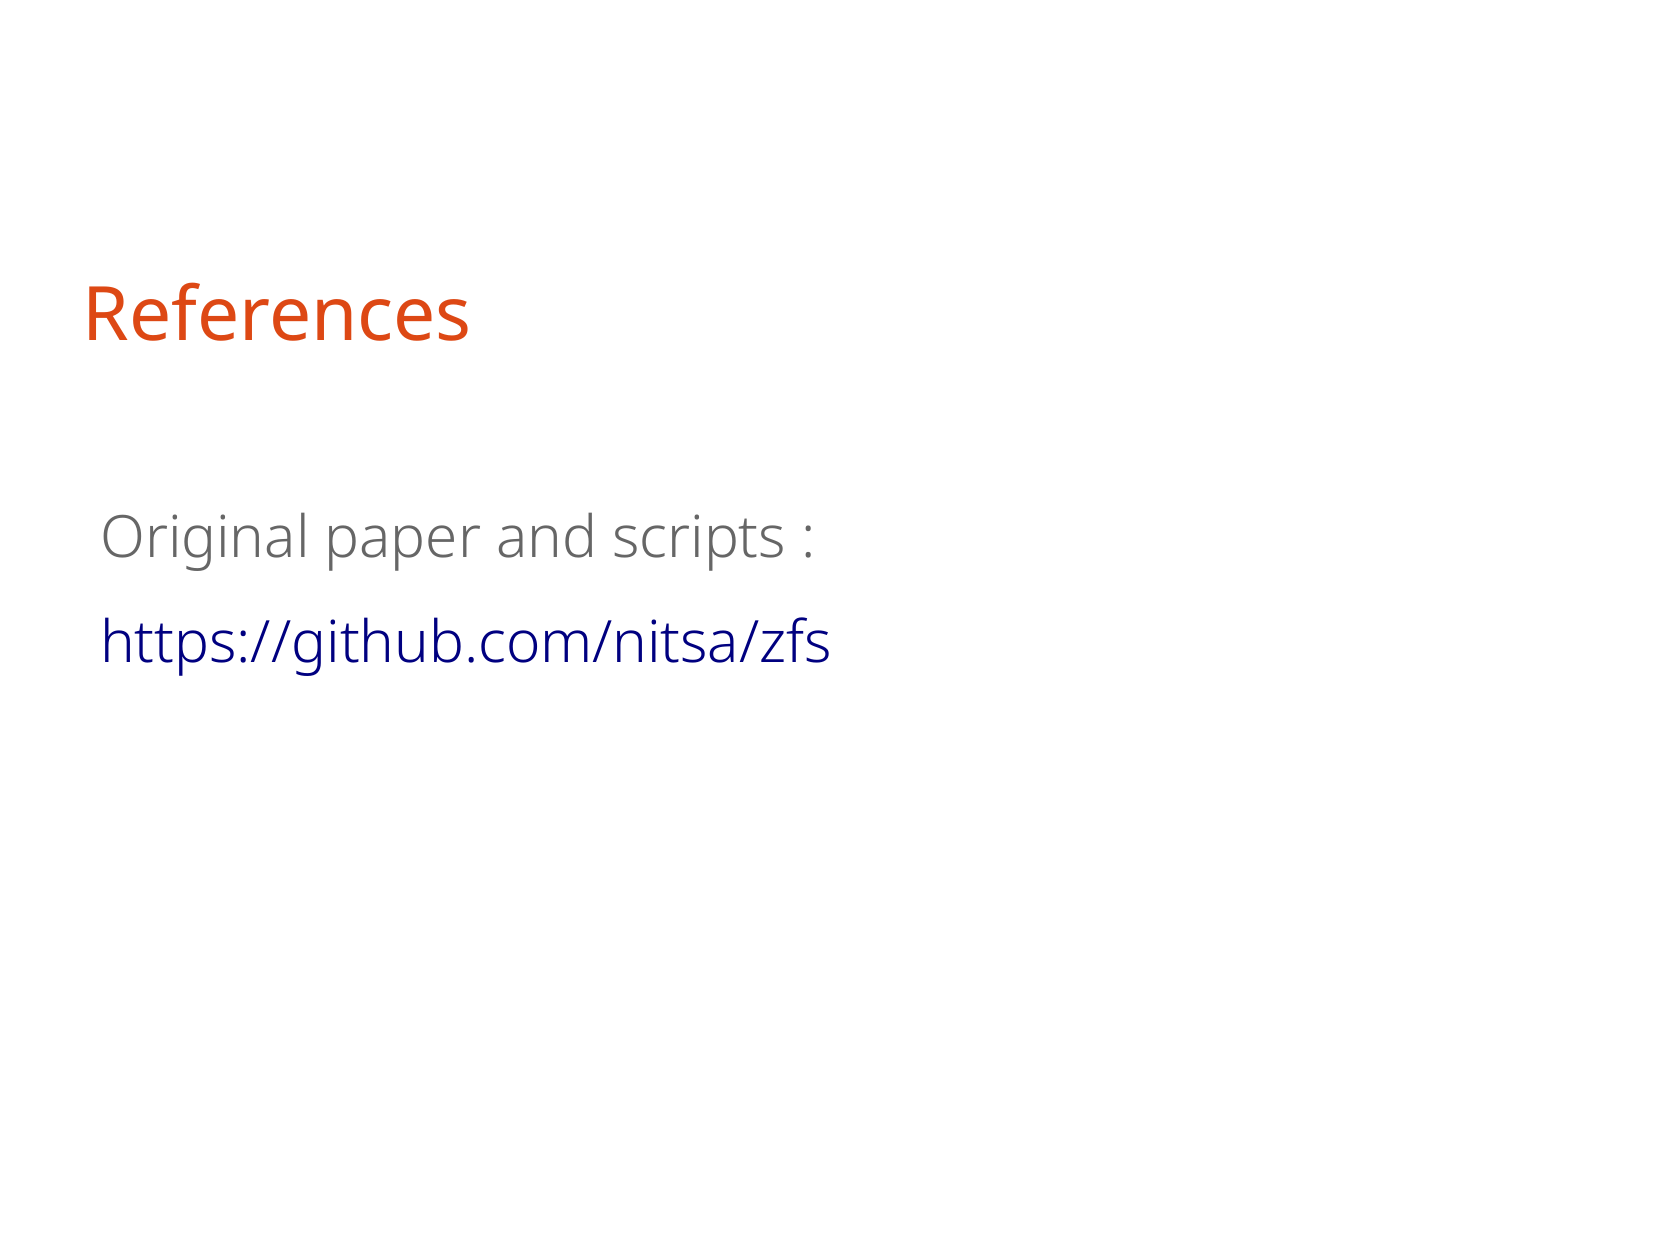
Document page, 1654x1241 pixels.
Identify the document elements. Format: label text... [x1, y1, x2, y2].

list Original paper and scripts : https://github.com/nitsa/zfs [29, 389, 1518, 1010]
title References [82, 248, 1571, 375]
